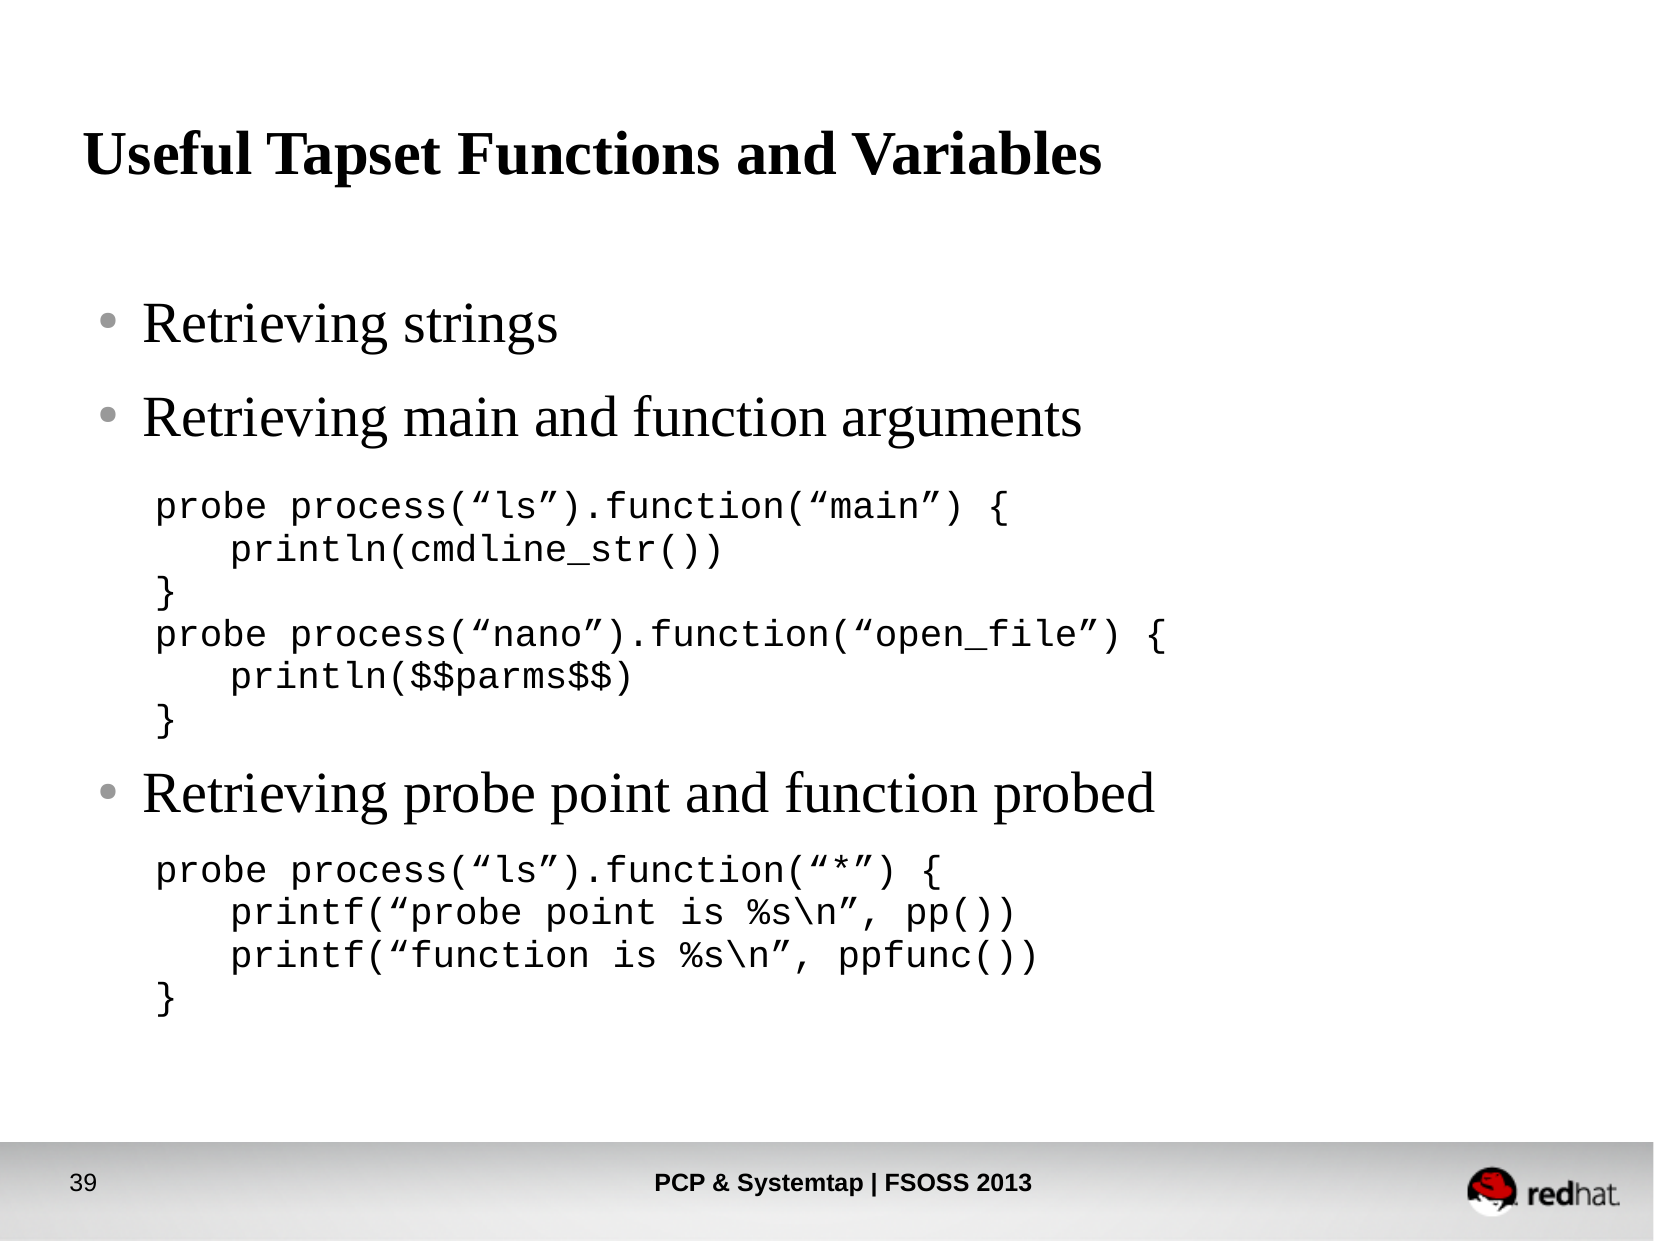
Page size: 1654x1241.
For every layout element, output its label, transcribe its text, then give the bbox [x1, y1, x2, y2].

list Retrieving strings Retrieving main and function arguments Retrieving probe point and function probed [82, 290, 1571, 995]
text_box probe process(“ls”).function(“main”) { println(cmdline_str()) } probe process(“nano”).function(“open_file”) { println($$parms$$) } [139, 480, 1654, 750]
picture [0, 1142, 1654, 1241]
title Useful Tapset Functions and Variables [82, 49, 1571, 257]
text_box probe process(“ls”).function(“*”) { printf(“probe point is %s\n”, pp()) printf(“function is %s\n”, ppfunc()) } [140, 843, 1653, 1029]
